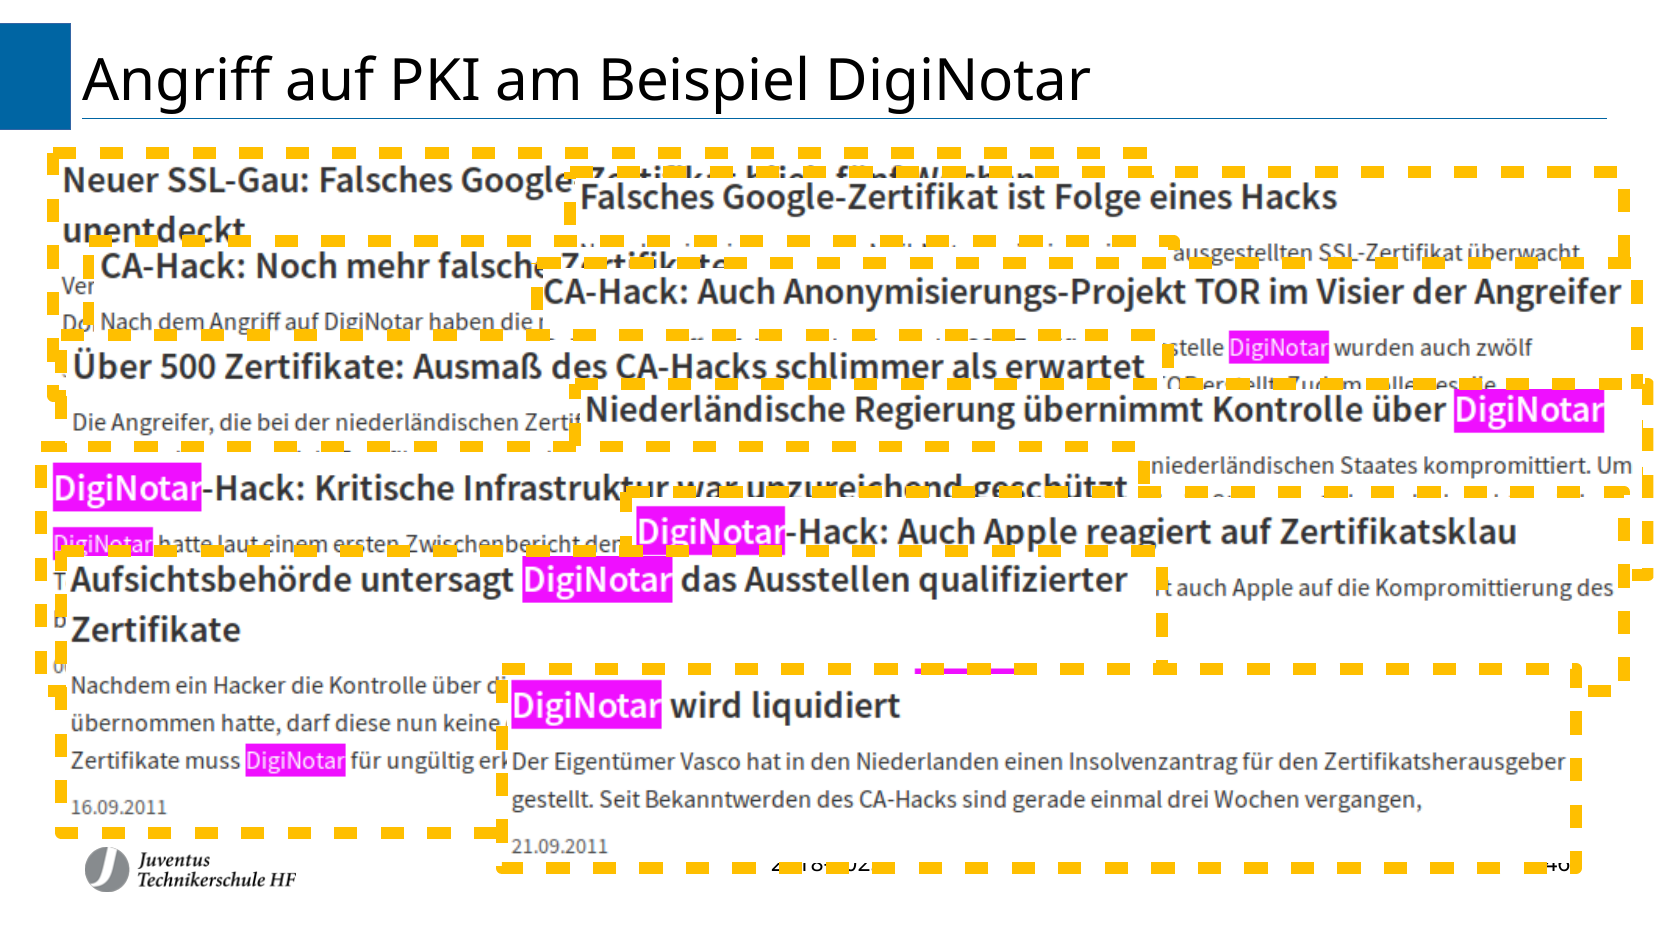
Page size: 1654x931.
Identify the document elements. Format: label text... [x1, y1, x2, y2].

picture [85, 847, 296, 892]
title Angriff auf PKI am Beispiel DigiNotar [82, 37, 1571, 119]
picture [47, 158, 1642, 863]
